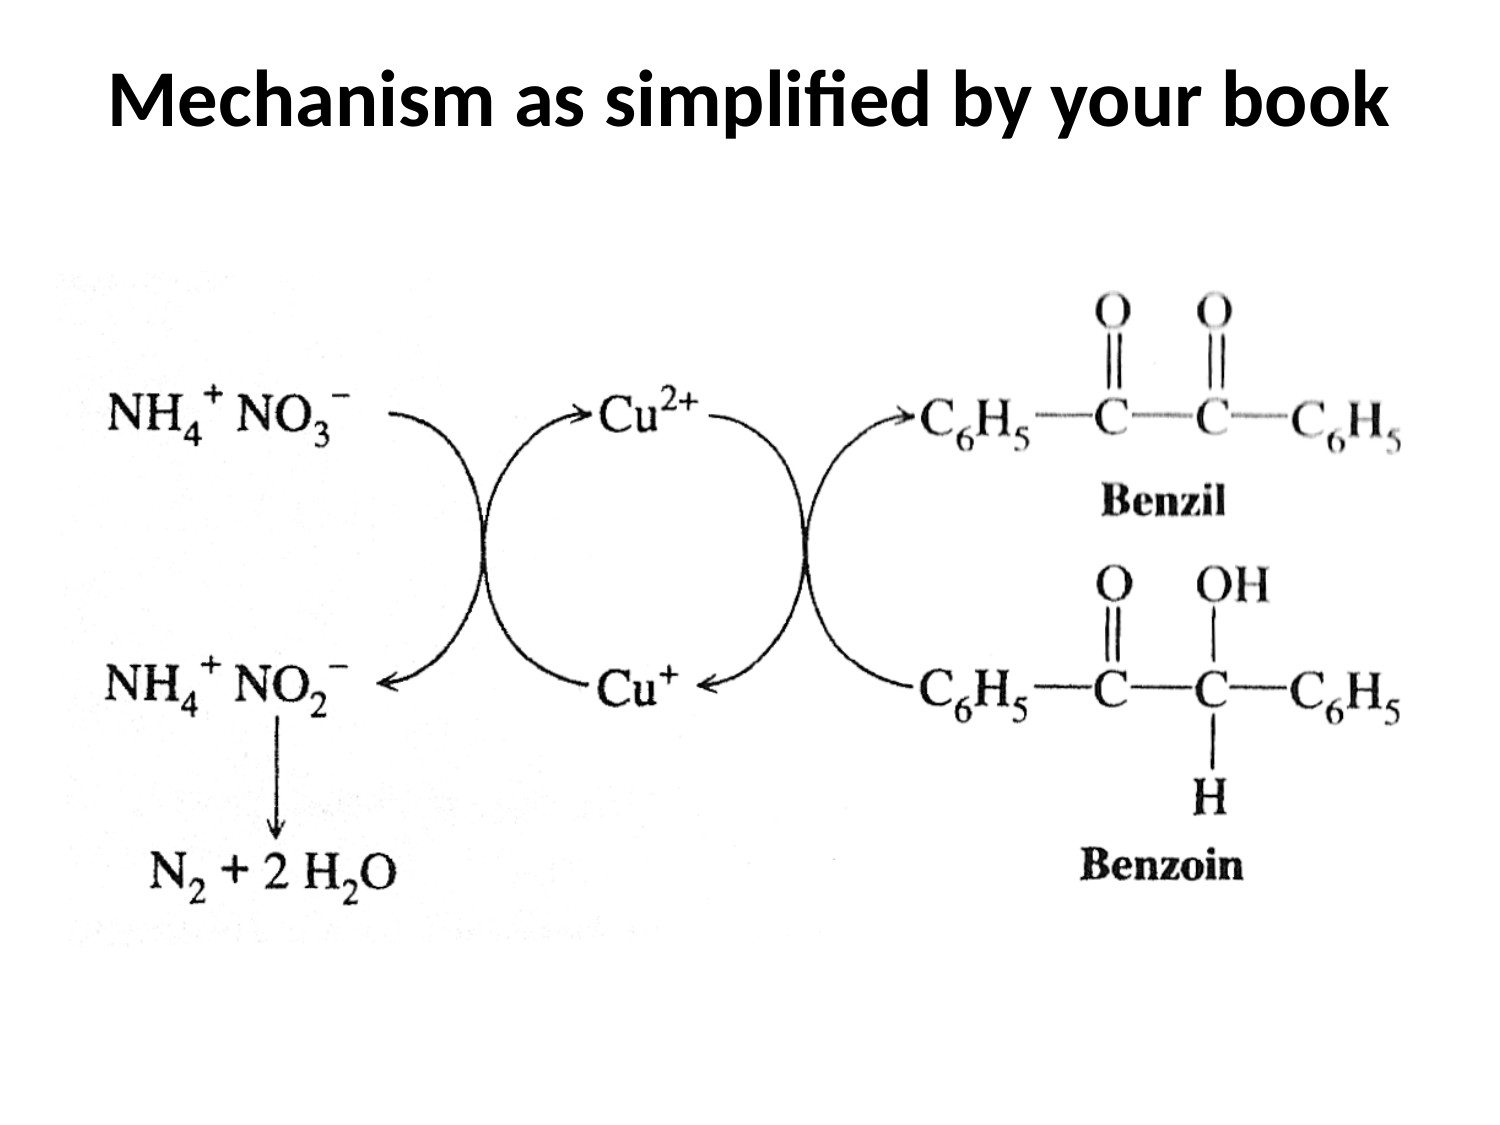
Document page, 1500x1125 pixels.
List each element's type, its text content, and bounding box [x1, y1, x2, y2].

picture [56, 249, 1477, 949]
title Mechanism as simplified by your book [75, 0, 1425, 188]
